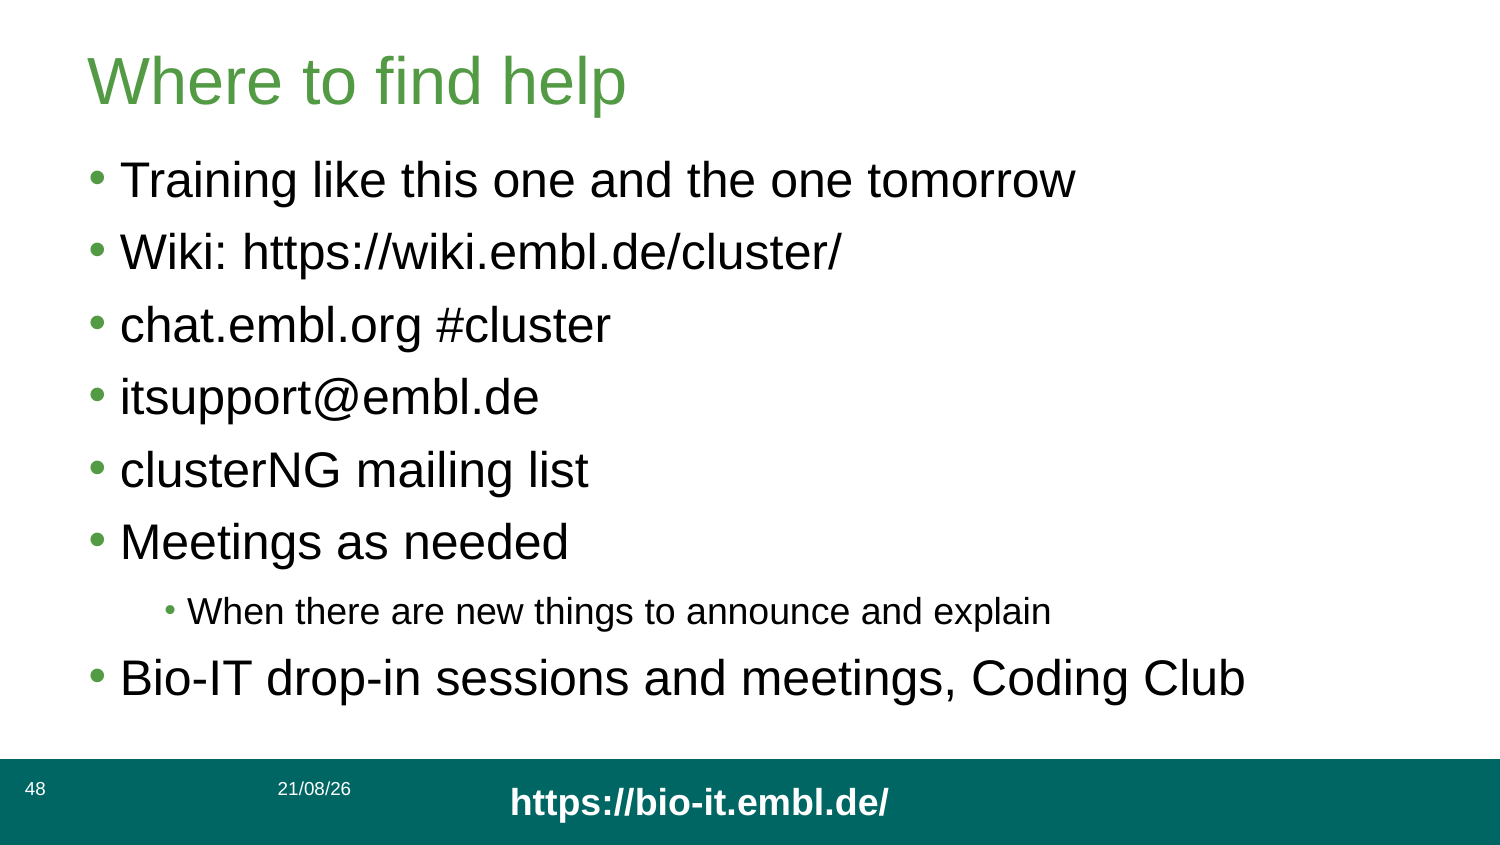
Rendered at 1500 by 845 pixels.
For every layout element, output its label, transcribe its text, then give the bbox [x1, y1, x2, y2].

list Training like this one and the one tomorrow Wiki: https://wiki.embl.de/cluster/ chat.embl.org #cluster itsupport@embl.de clusterNG mailing list Meetings as needed When there are new things to announce and explain Bio-IT drop-in sessions and meetings, Coding Club [88, 147, 1427, 715]
text_box <number> [24, 776, 76, 799]
text_box https://bio-it.embl.de/ [495, 774, 916, 844]
title Where to find help [87, 37, 1426, 132]
text_box 19/03/19 [277, 776, 495, 799]
